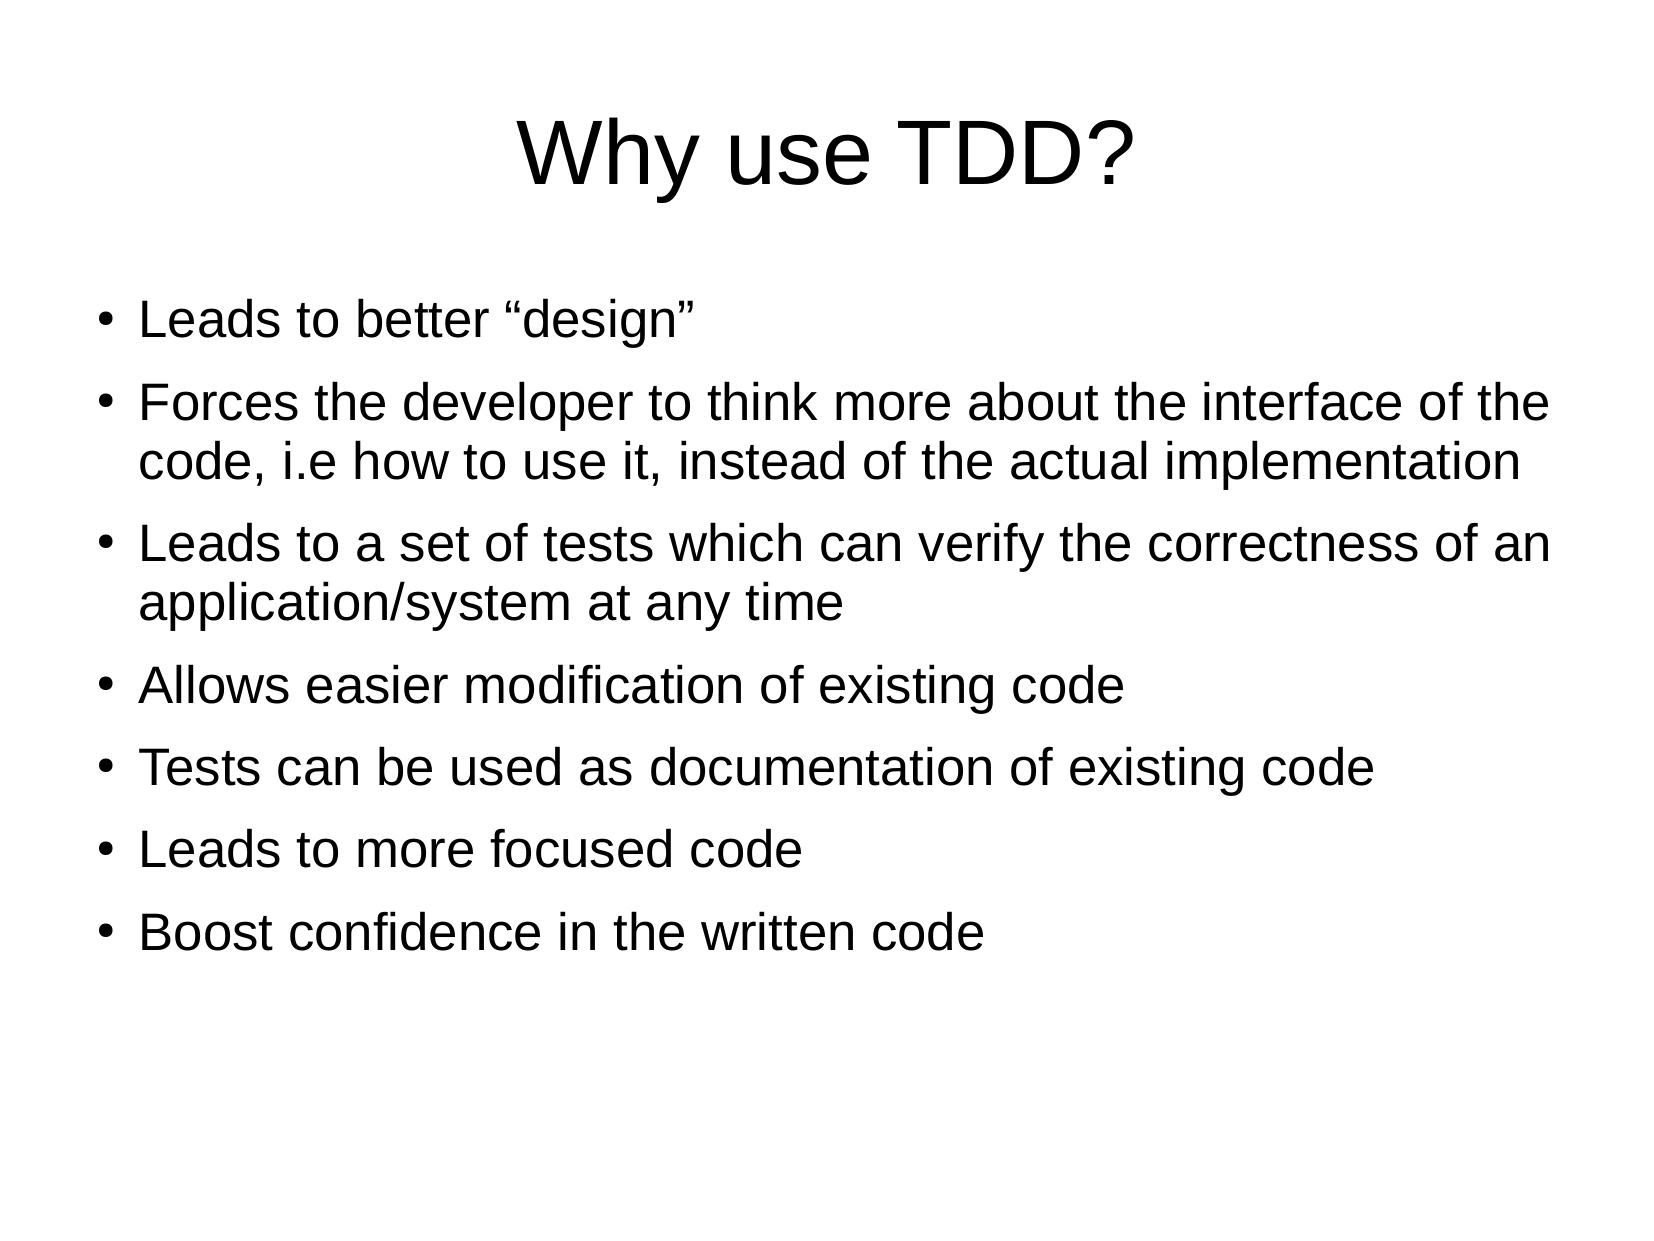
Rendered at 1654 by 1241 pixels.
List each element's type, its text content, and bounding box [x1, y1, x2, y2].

list Leads to better “design” Forces the developer to think more about the interface of the code, i.e how to use it, instead of the actual implementation Leads to a set of tests which can verify the correctness of an application/system at any time Allows easier modification of existing code Tests can be used as documentation of existing code Leads to more focused code Boost confidence in the written code [82, 290, 1571, 1010]
title Why use TDD? [82, 49, 1571, 257]
